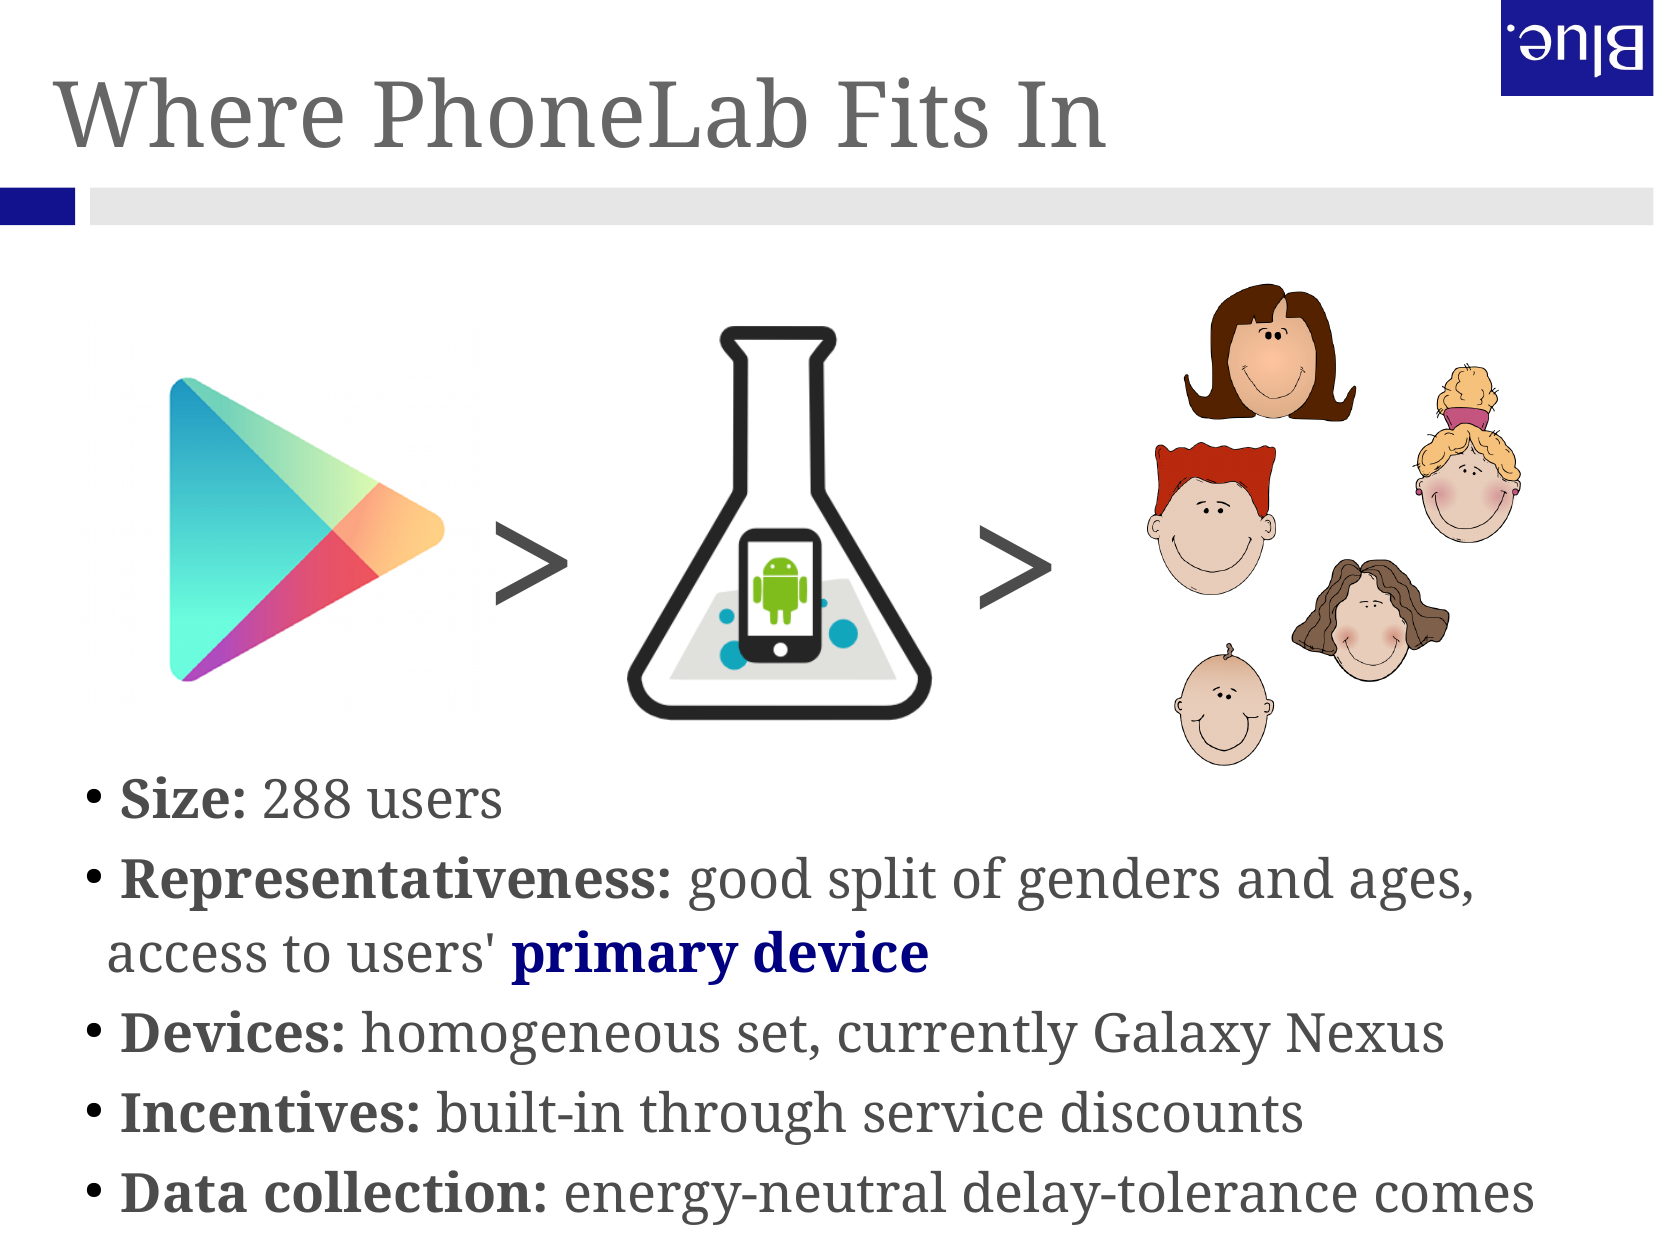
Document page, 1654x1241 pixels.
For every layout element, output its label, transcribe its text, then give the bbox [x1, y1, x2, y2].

text_box Size: 288 users Representativeness: good split of genders and ages, access to users' primary device Devices: homogeneous set, currently Galaxy Nexus Incentives: built-in through service discounts Data collection: energy-neutral delay-tolerance comes standard [69, 753, 1585, 1210]
picture [80, 321, 509, 727]
title Where PhoneLab Fits In [37, 37, 1613, 188]
picture [1162, 358, 1537, 753]
text_box > [954, 441, 1086, 640]
picture [626, 325, 933, 722]
picture [1147, 442, 1276, 595]
picture [1501, 0, 1654, 96]
text_box > [470, 438, 602, 637]
picture [1179, 276, 1360, 426]
